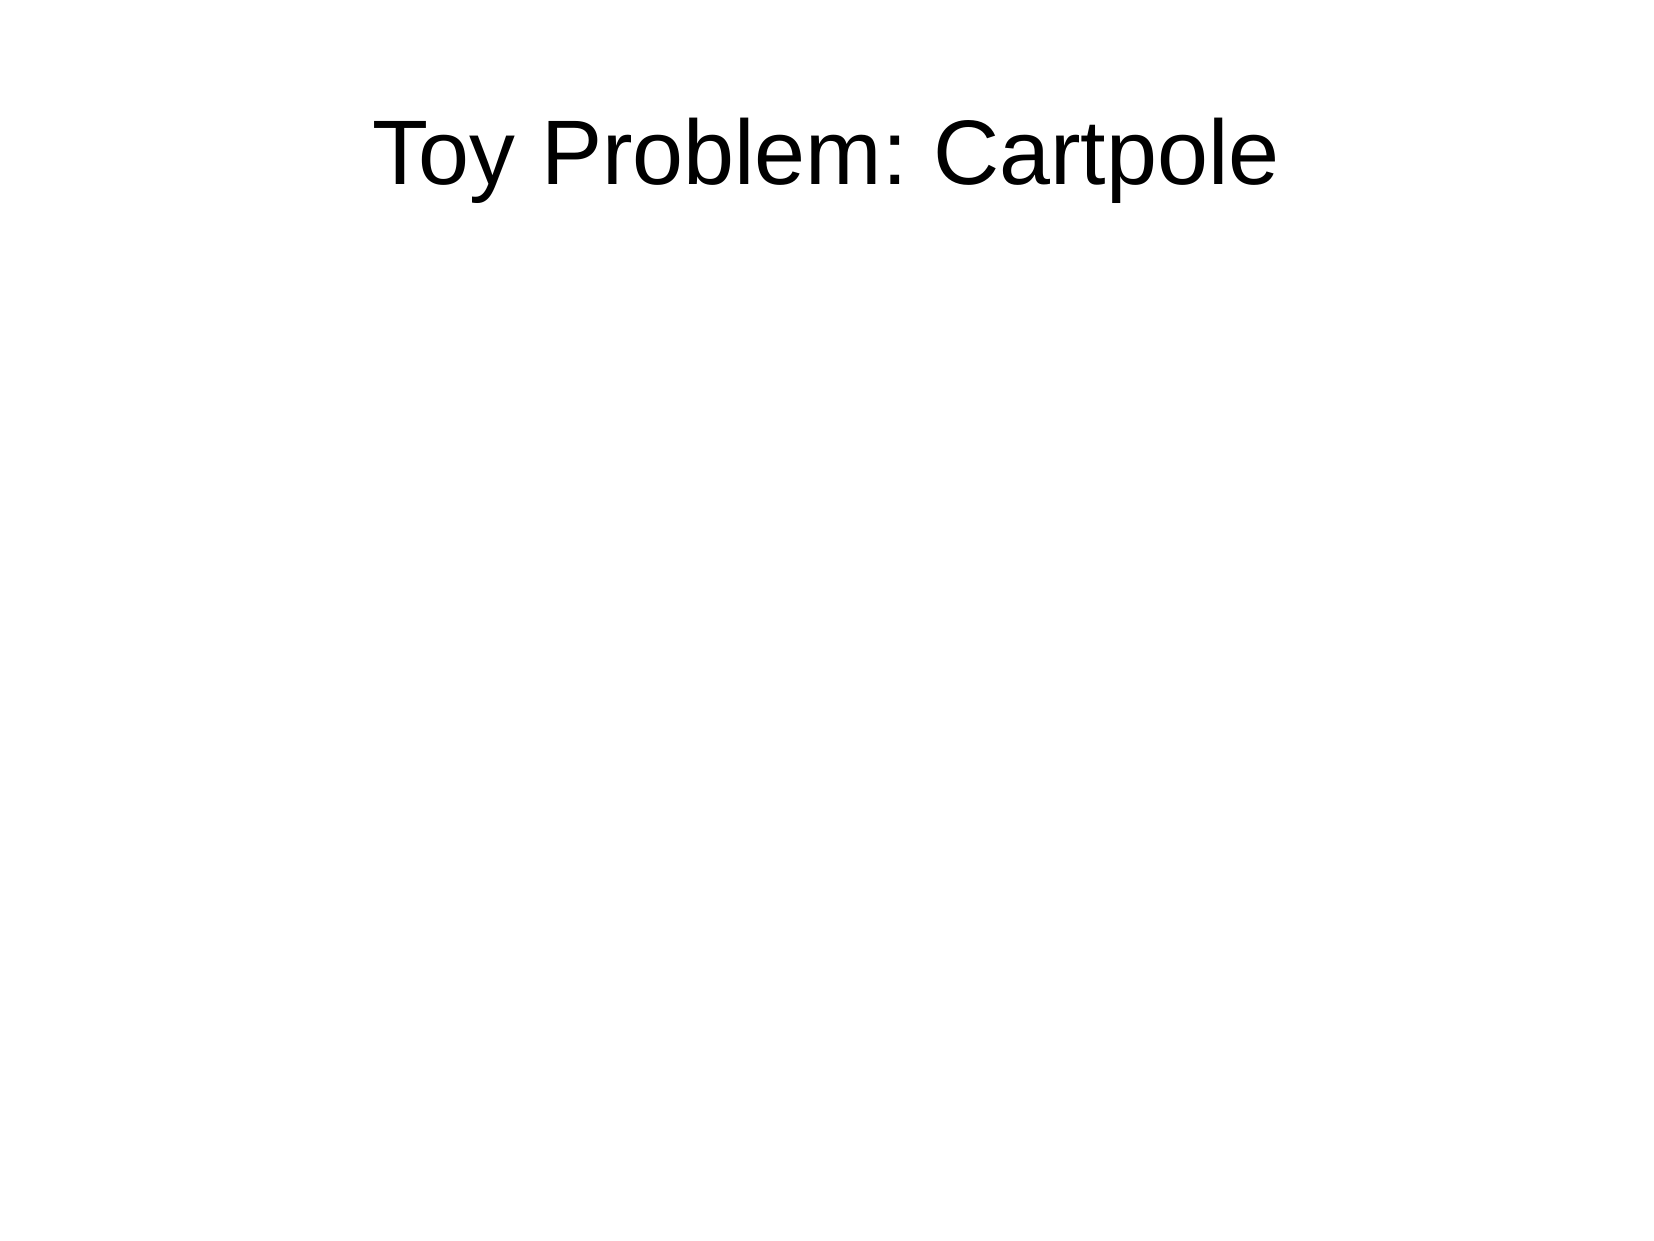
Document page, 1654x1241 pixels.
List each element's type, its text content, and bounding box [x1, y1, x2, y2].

title Toy Problem: Cartpole [82, 49, 1571, 257]
